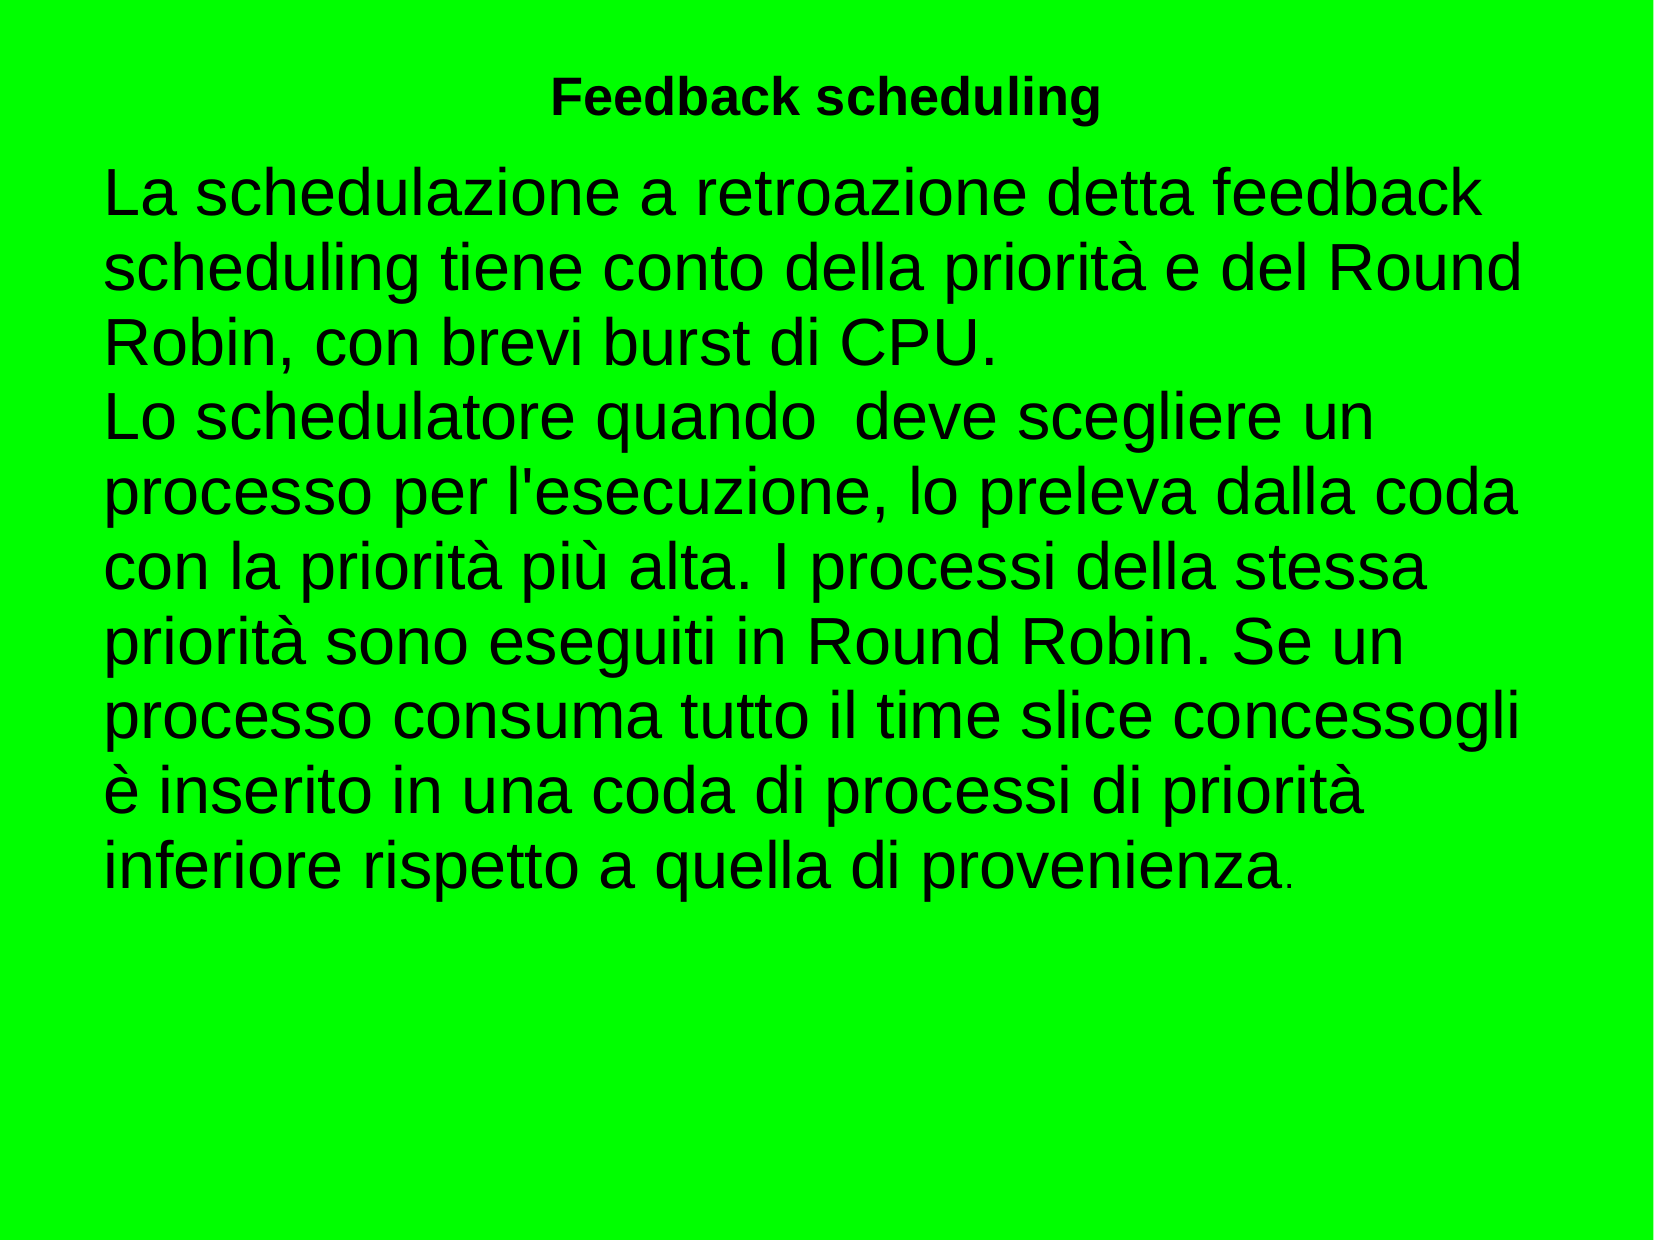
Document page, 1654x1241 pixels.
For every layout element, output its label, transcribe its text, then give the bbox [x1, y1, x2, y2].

text_box La schedulazione a retroazione detta feedback scheduling tiene conto della priorità e del Round Robin, con brevi burst di CPU. Lo schedulatore quando deve scegliere un processo per l'esecuzione, lo preleva dalla coda con la priorità più alta. I processi della stessa priorità sono eseguiti in Round Robin. Se un processo consuma tutto il time slice concessogli è inserito in una coda di processi di priorità inferiore rispetto a quella di provenienza. [88, 147, 1565, 911]
text_box Feedback scheduling [413, 59, 1241, 135]
